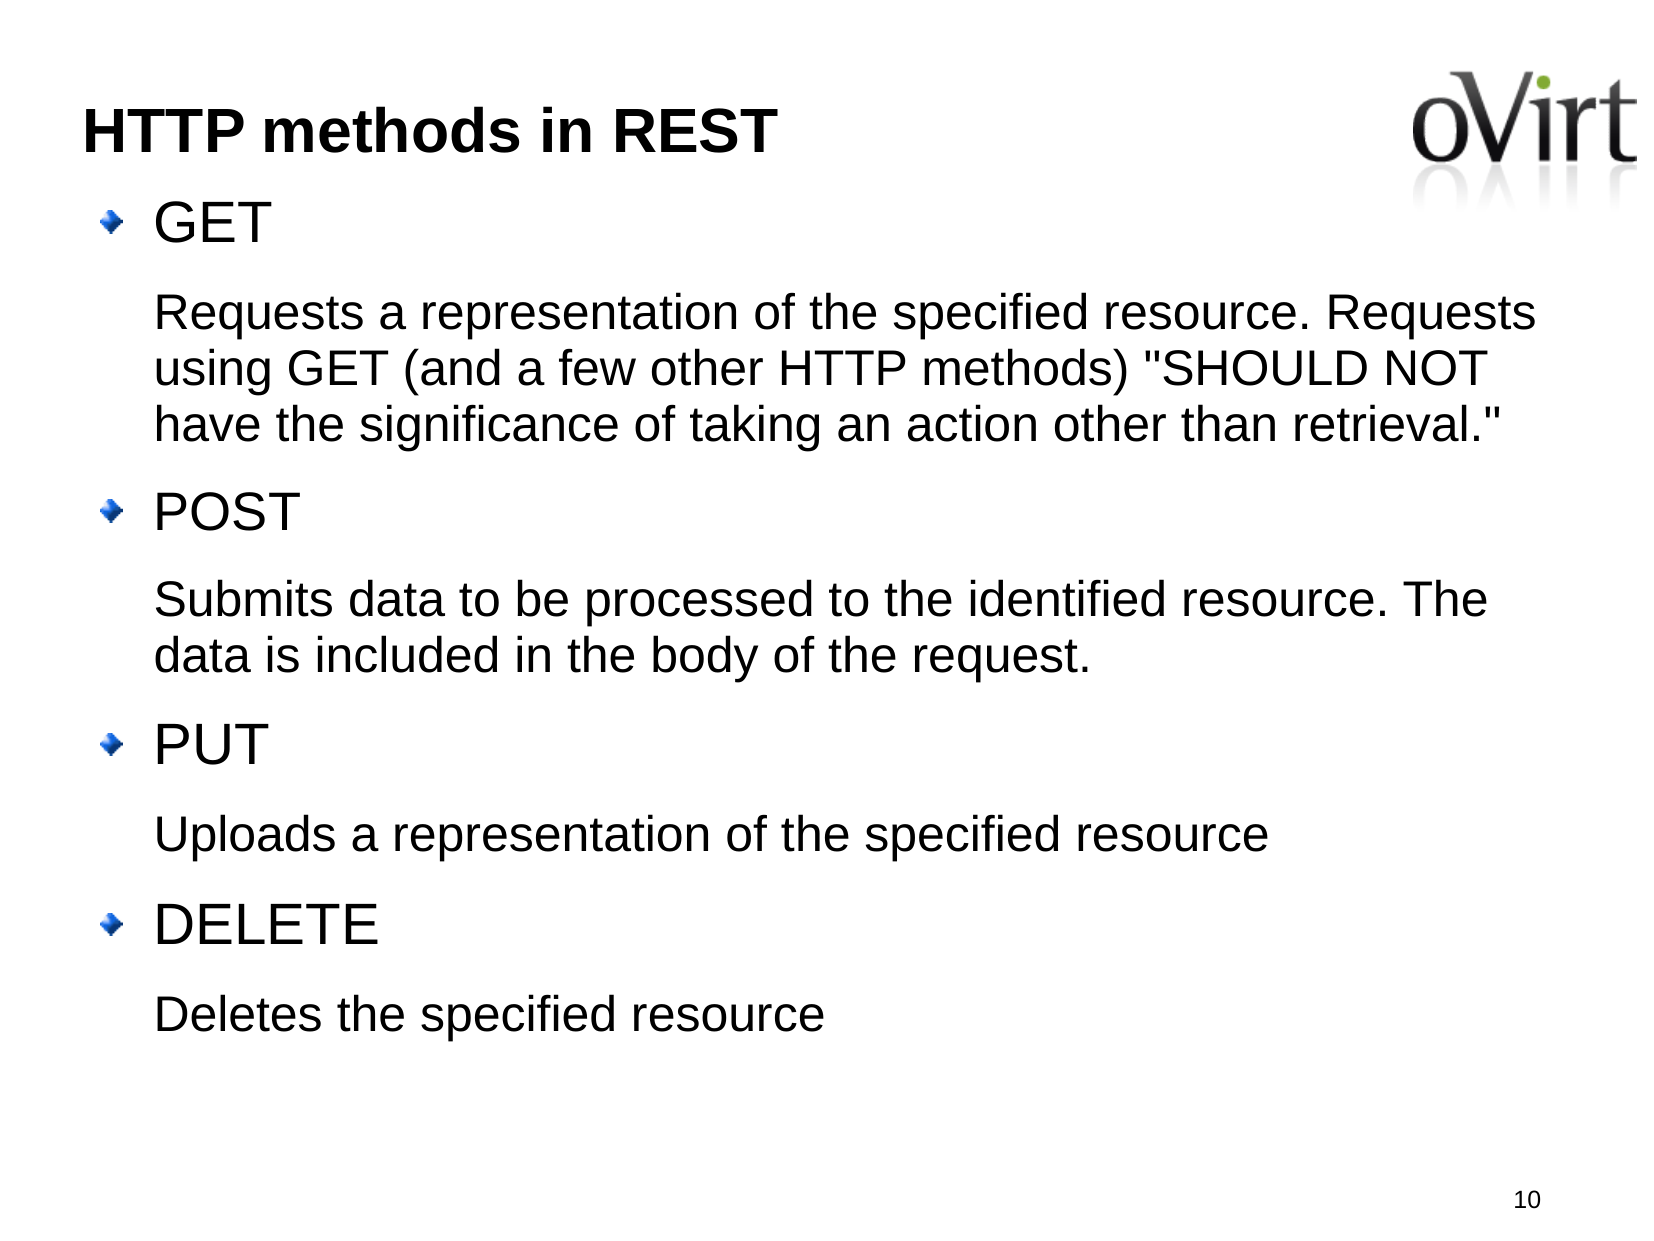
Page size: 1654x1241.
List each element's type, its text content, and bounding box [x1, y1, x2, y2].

picture [1571, 63, 1637, 212]
list GET Requests a representation of the specified resource. Requests using GET (and a few other HTTP methods) "SHOULD NOT have the significance of taking an action other than retrieval." POST Submits data to be processed to the identified resource. The data is included in the body of the request. PUT Uploads a representation of the specified resource DELETE Deletes the specified resource [82, 189, 1571, 1128]
title HTTP methods in REST [82, 37, 1571, 189]
